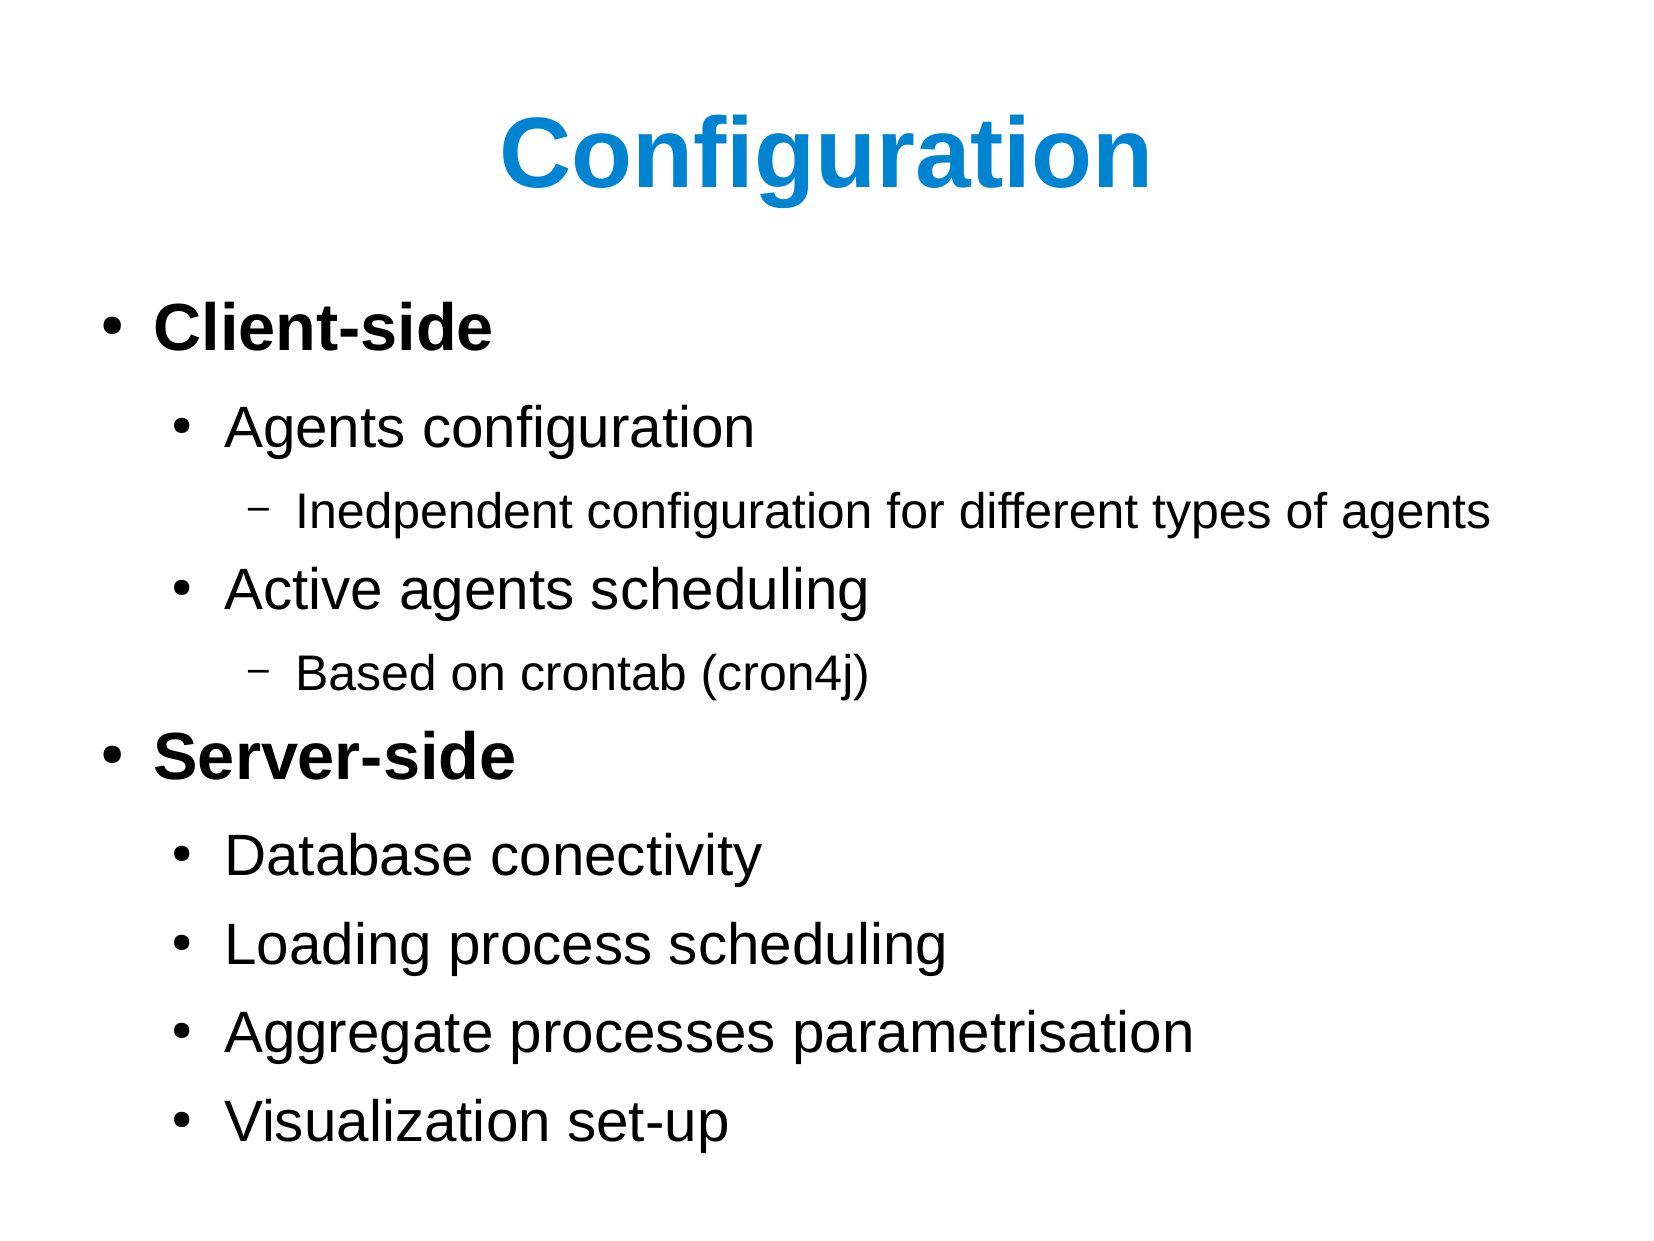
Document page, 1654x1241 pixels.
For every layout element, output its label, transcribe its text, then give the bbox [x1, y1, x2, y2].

list Client-side Agents configuration Inedpendent configuration for different types of agents Active agents scheduling Based on crontab (cron4j) Server-side Database conectivity Loading process scheduling Aggregate processes parametrisation Visualization set-up [82, 290, 1571, 1153]
title Configuration [82, 49, 1571, 257]
